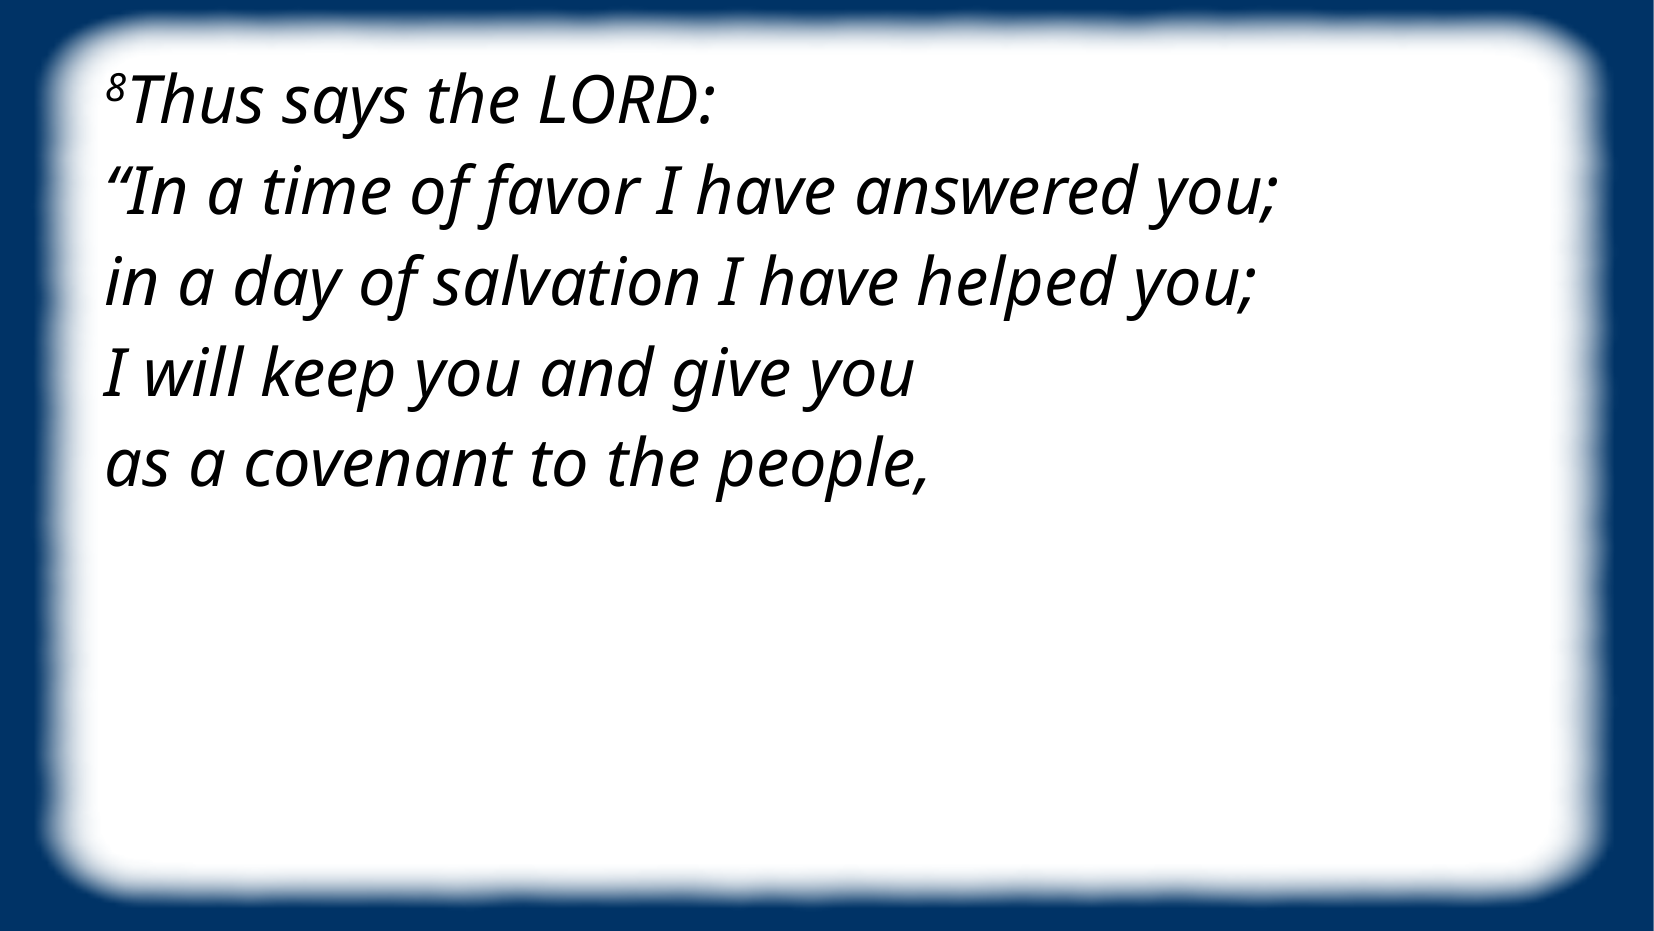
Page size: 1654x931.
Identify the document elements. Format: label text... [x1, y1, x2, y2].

picture [0, 0, 1654, 931]
text_box 8Thus says the LORD: “In a time of favor I have answered you; in a day of salvation I have helped you; I will keep you and give you as a covenant to the people, [90, 45, 1561, 504]
